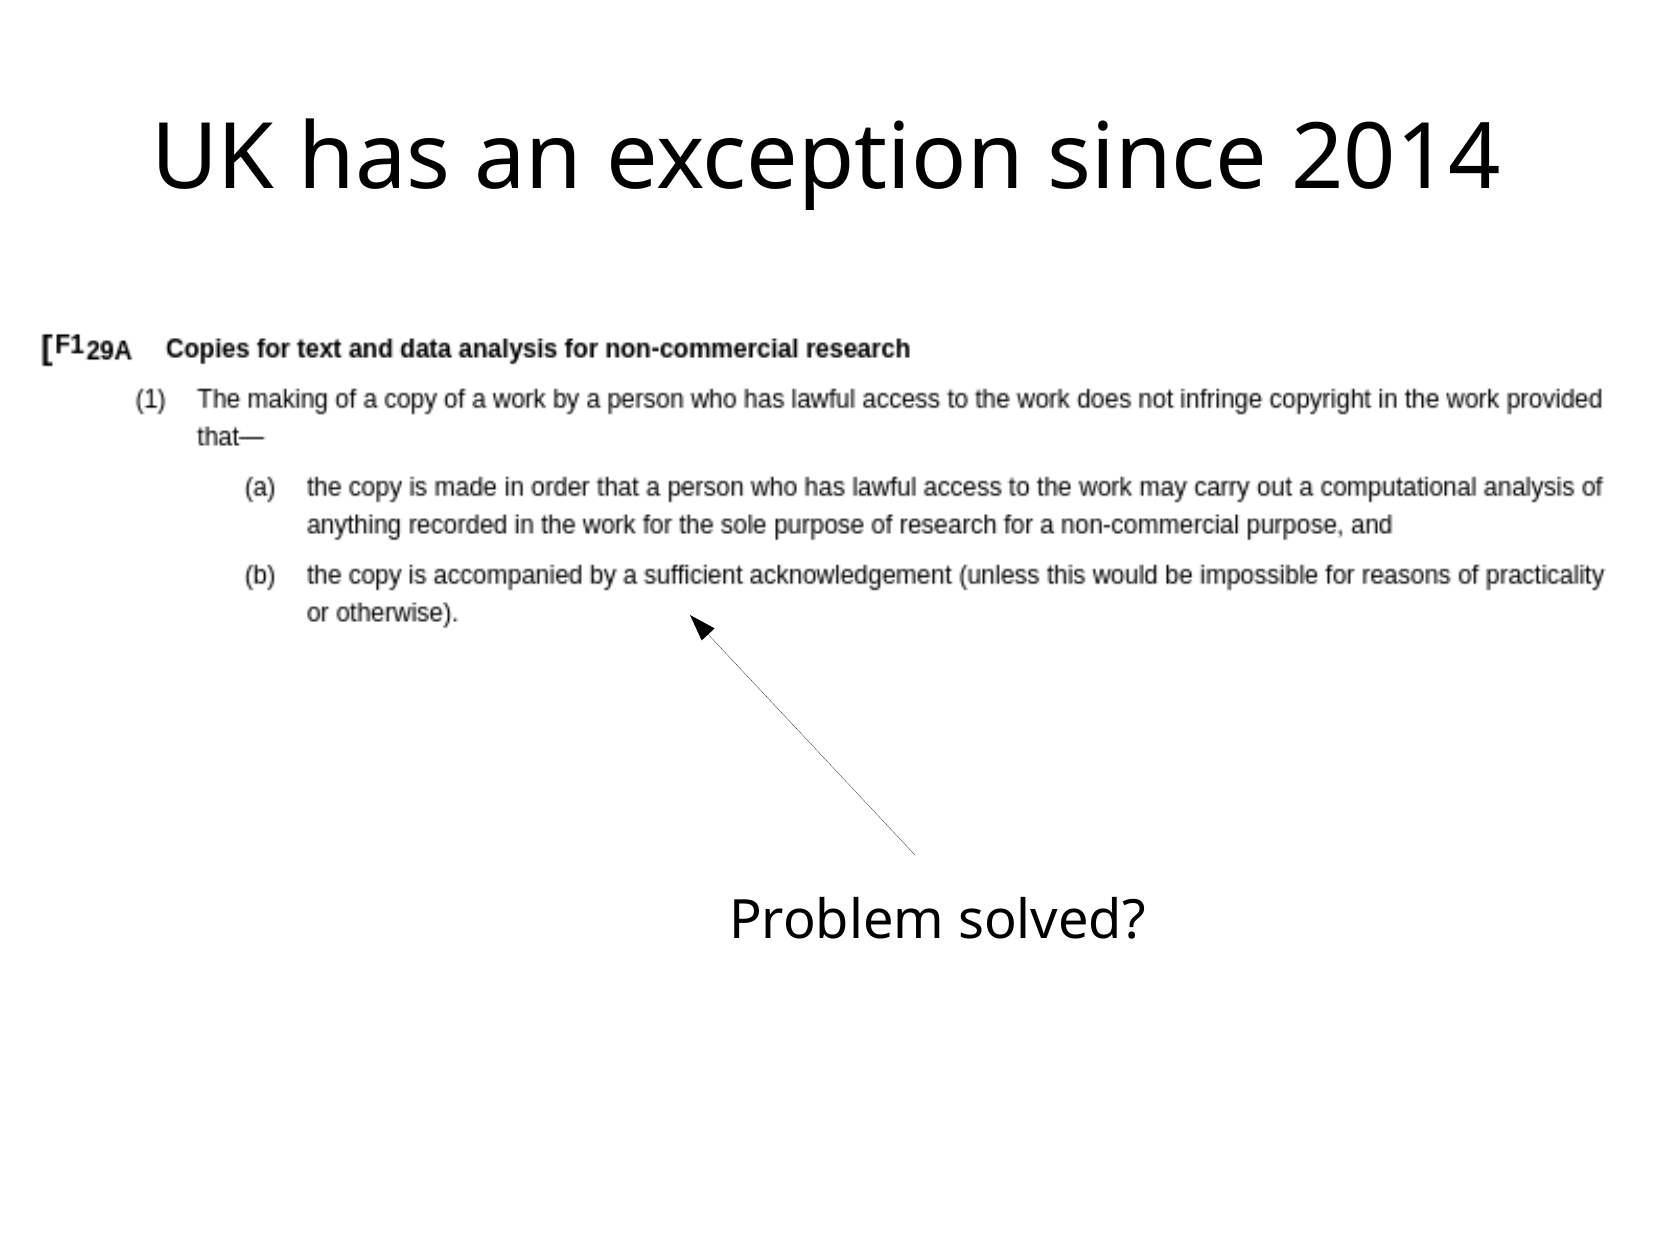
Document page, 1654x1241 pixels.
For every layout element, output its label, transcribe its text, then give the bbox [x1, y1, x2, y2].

picture [30, 314, 1631, 646]
title UK has an exception since 2014 [82, 49, 1571, 257]
text_box Problem solved? [255, 873, 1621, 954]
